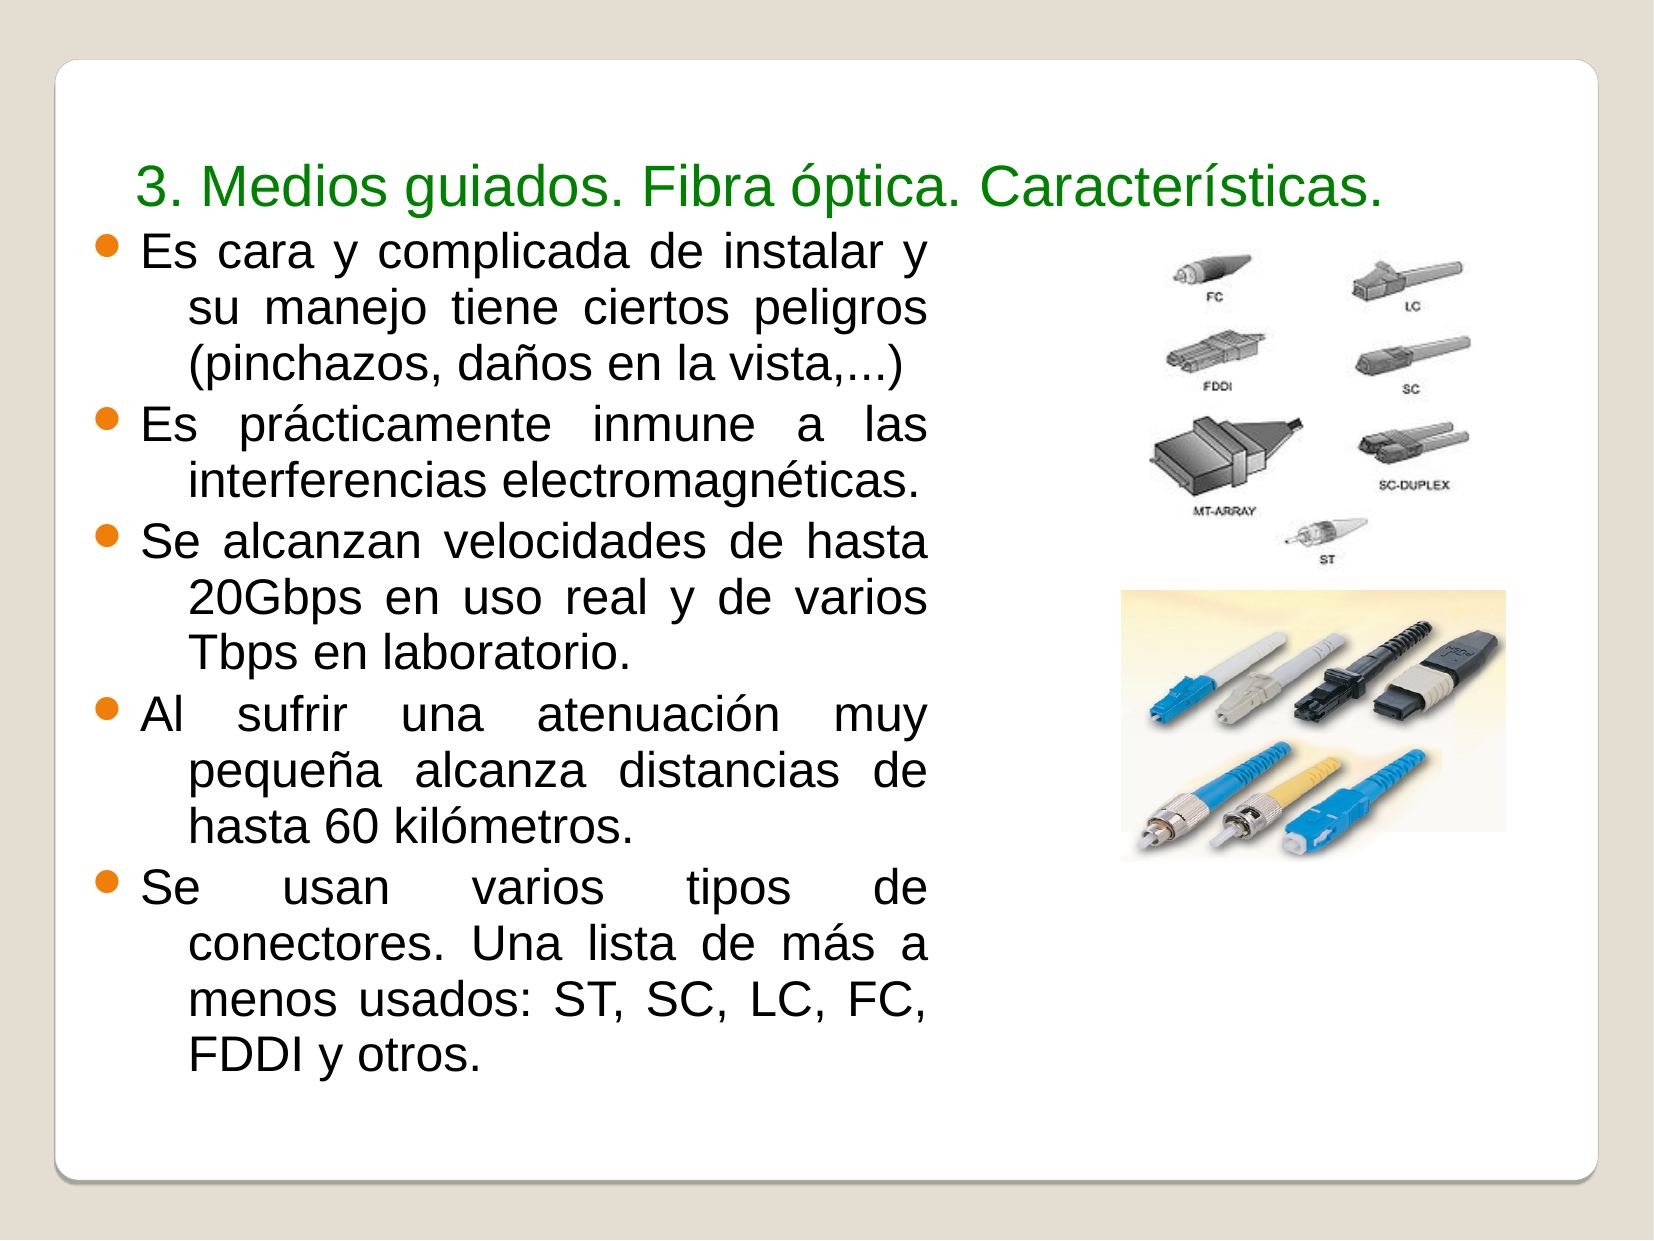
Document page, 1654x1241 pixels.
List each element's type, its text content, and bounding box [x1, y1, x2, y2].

list Es cara y complicada de instalar y su manejo tiene ciertos peligros (pinchazos, daños en la vista,...) Es prácticamente inmune a las interferencias electromagnéticas. Se alcanzan velocidades de hasta 20Gbps en uso real y de varios Tbps en laboratorio. Al sufrir una atenuación muy pequeña alcanza distancias de hasta 60 kilómetros. Se usan varios tipos de conectores. Una lista de más a menos usados: ST, SC, LC, FC, FDDI y otros. [58, 206, 945, 1185]
picture [1121, 236, 1506, 886]
text_box 3. Medios guiados. Fibra óptica. Características. [118, 147, 1388, 223]
